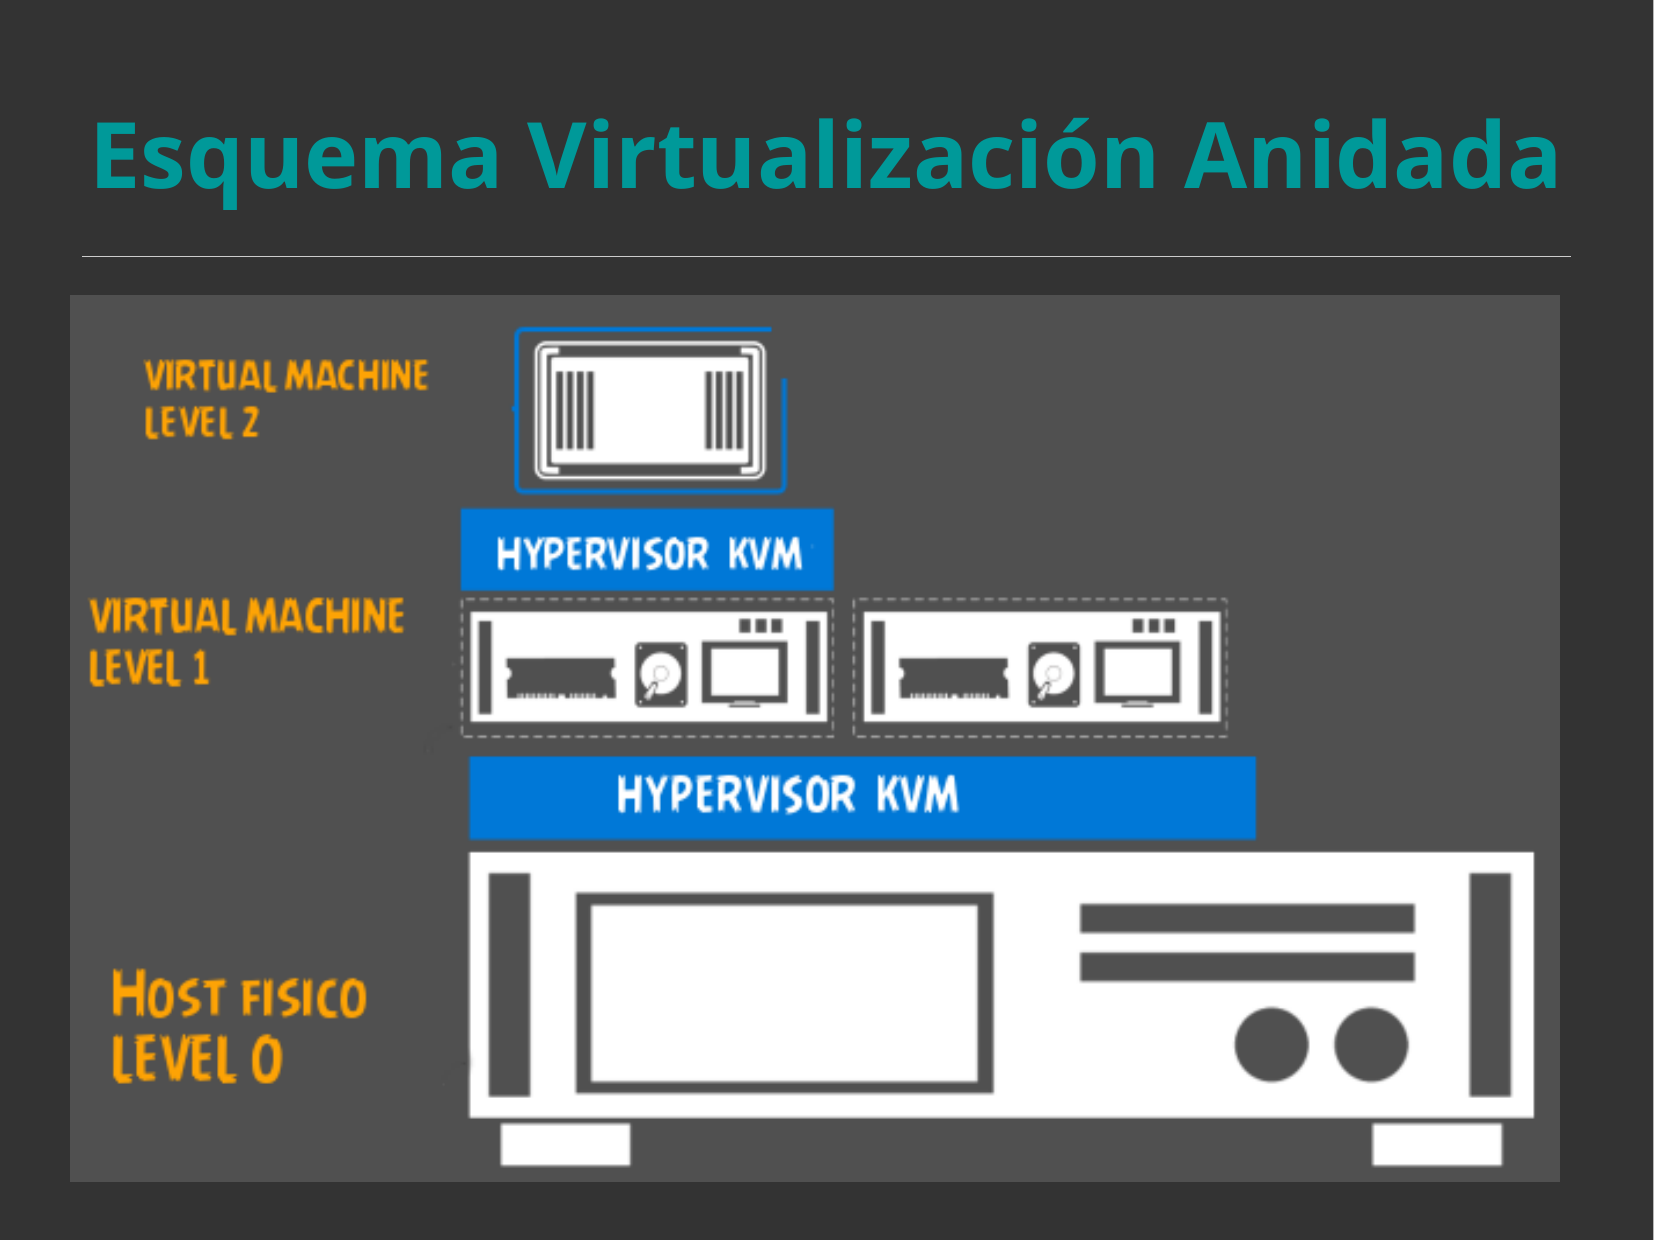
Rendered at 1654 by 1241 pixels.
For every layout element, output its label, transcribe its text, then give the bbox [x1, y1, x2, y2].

picture [70, 295, 1560, 1182]
title Esquema Virtualización Anidada [82, 45, 1571, 260]
